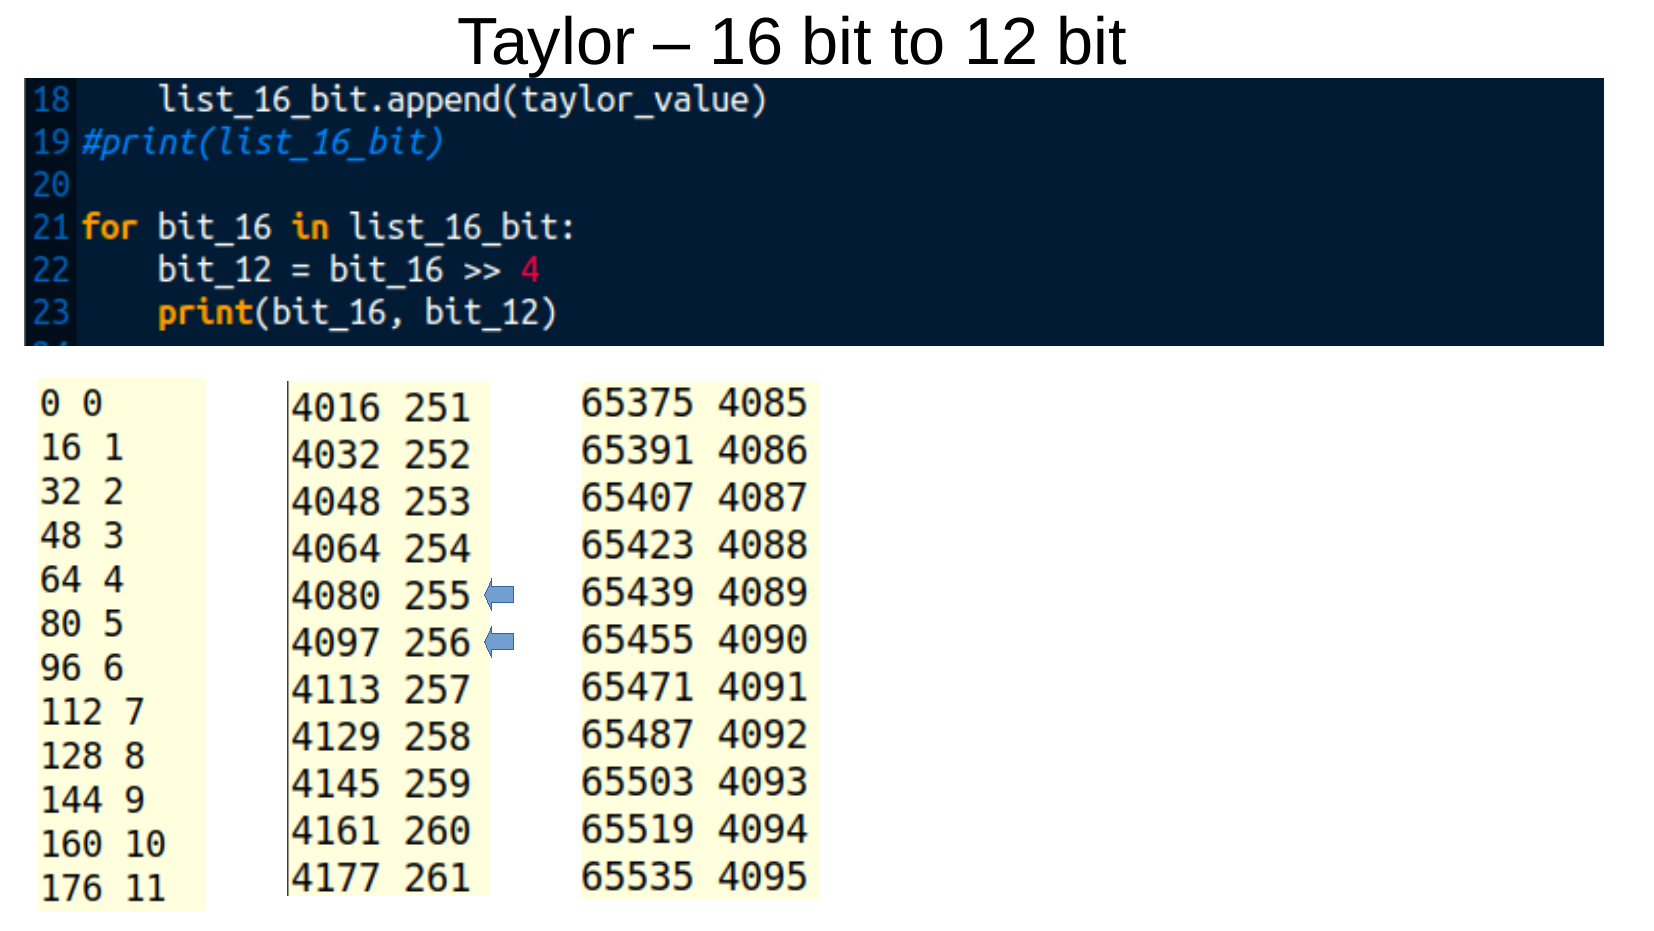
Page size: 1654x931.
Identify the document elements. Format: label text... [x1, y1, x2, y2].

picture [38, 378, 205, 911]
title Taylor – 16 bit to 12 bit [48, 4, 1537, 78]
picture [24, 78, 1604, 346]
picture [287, 381, 490, 896]
text_box [484, 626, 514, 658]
text_box [484, 578, 514, 611]
picture [581, 382, 819, 899]
